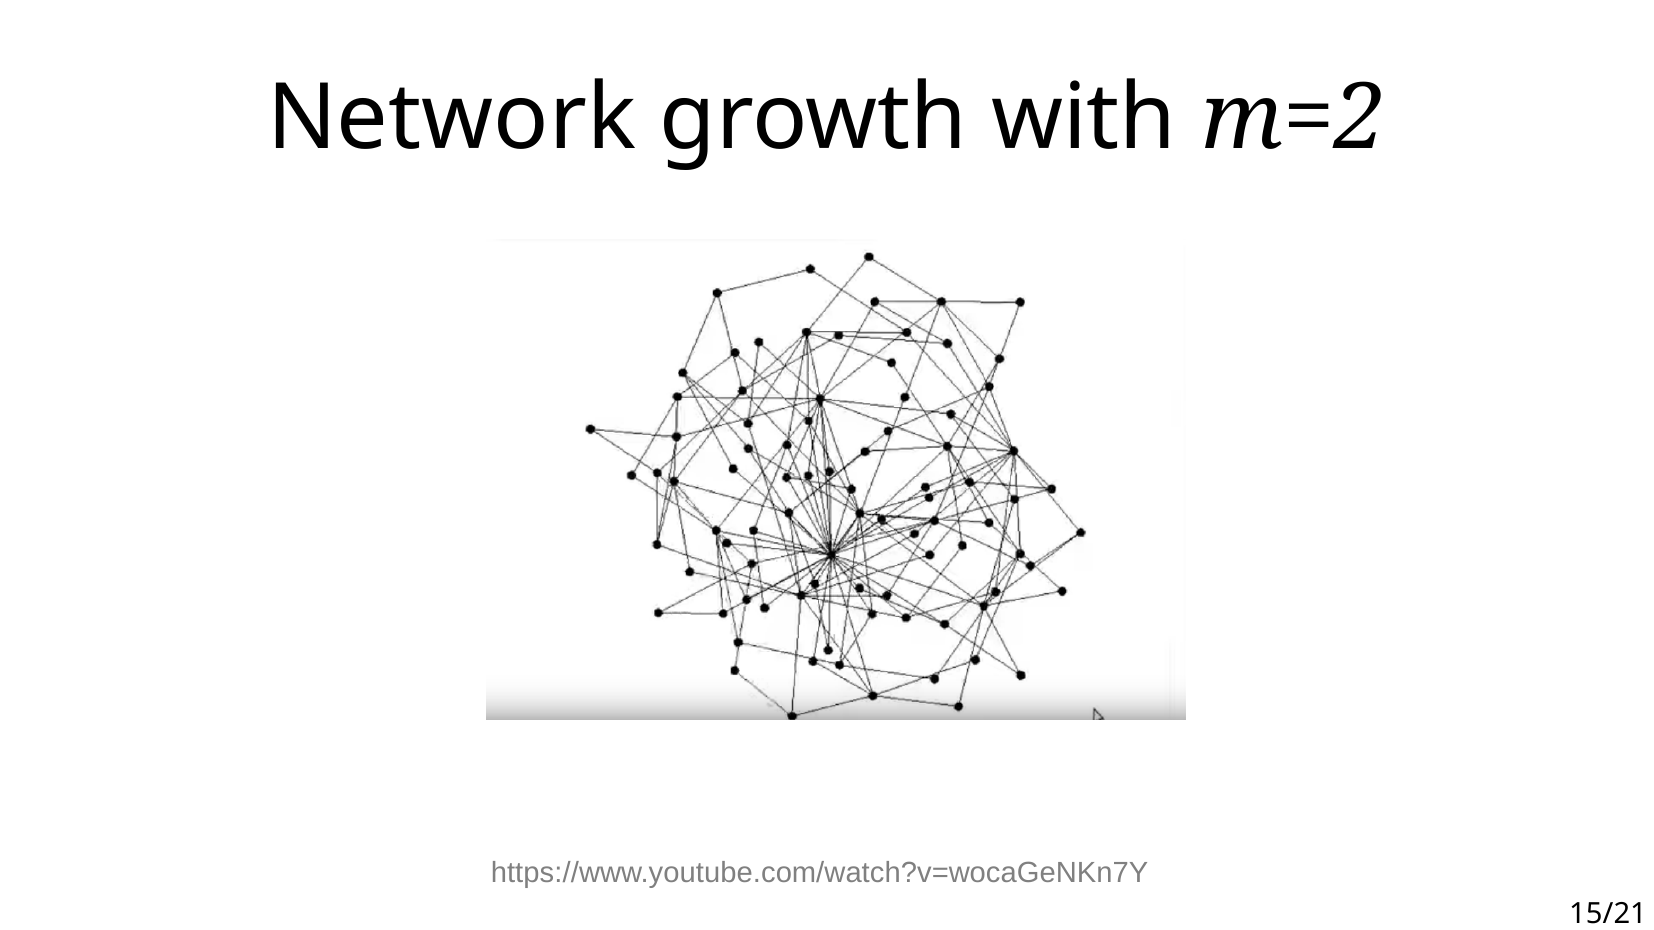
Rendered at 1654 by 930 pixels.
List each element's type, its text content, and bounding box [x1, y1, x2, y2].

text_box https://www.youtube.com/watch?v=wocaGeNKn7Y [388, 848, 1261, 906]
picture [486, 239, 1186, 720]
title Network growth with m=2 [82, 1, 1571, 225]
